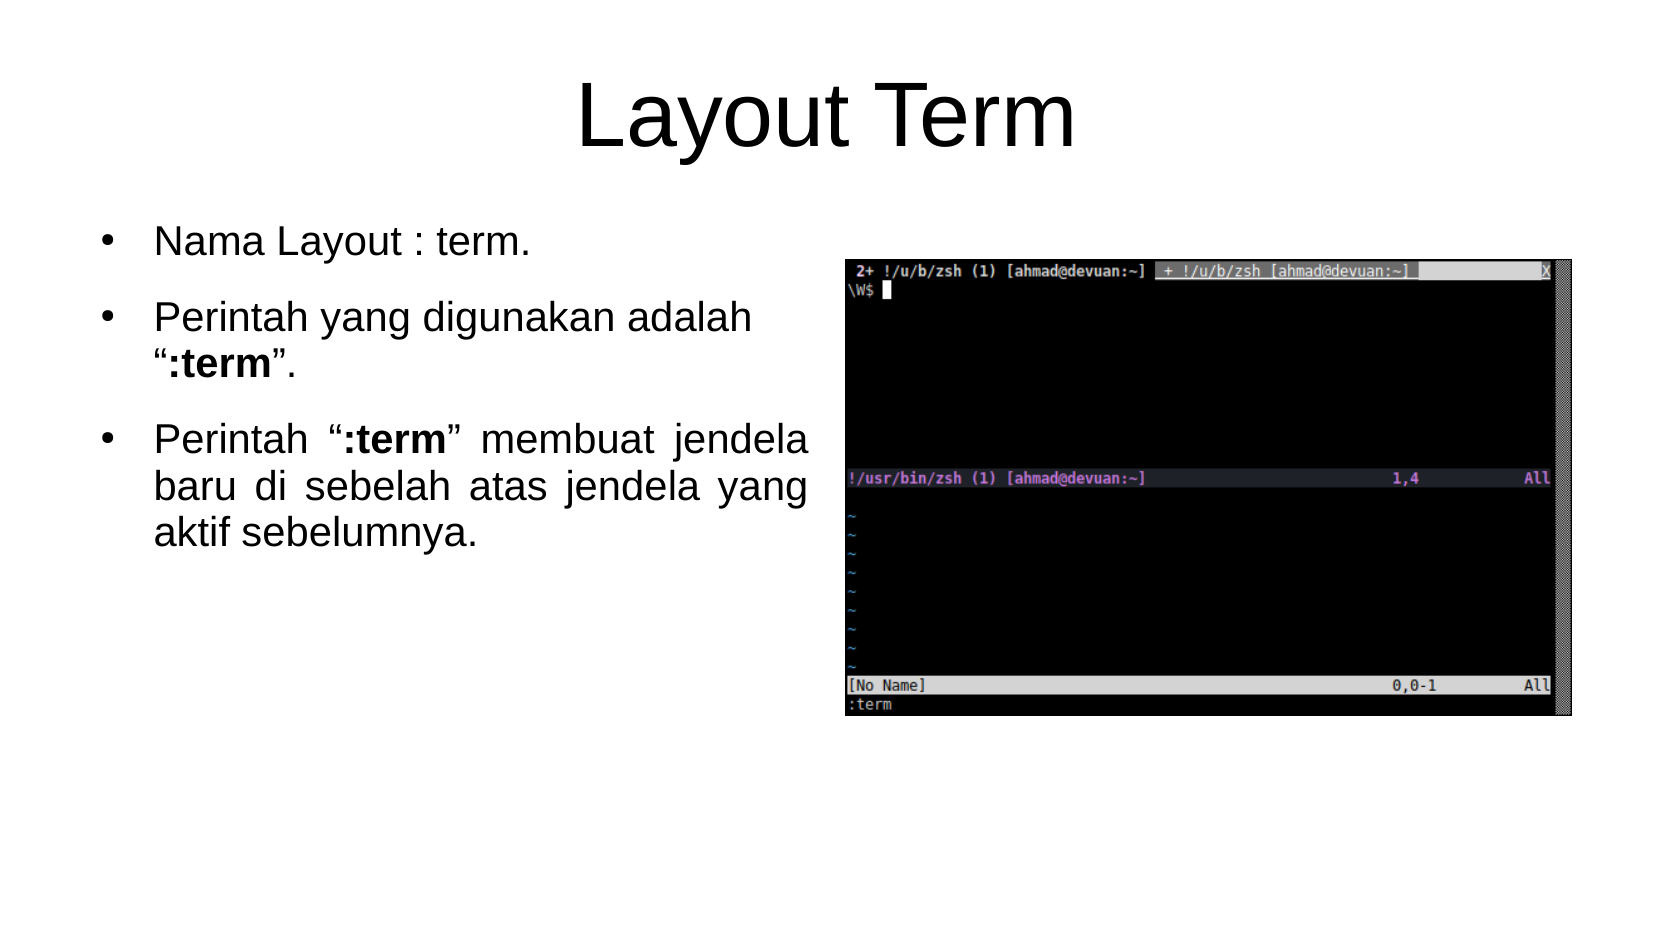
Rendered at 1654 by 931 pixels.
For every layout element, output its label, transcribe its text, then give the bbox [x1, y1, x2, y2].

list Nama Layout : term. Perintah yang digunakan adalah “:term”. Perintah “:term” membuat jendela baru di sebelah atas jendela yang aktif sebelumnya. [82, 217, 809, 758]
picture [845, 259, 1572, 716]
title Layout Term [82, 37, 1571, 193]
